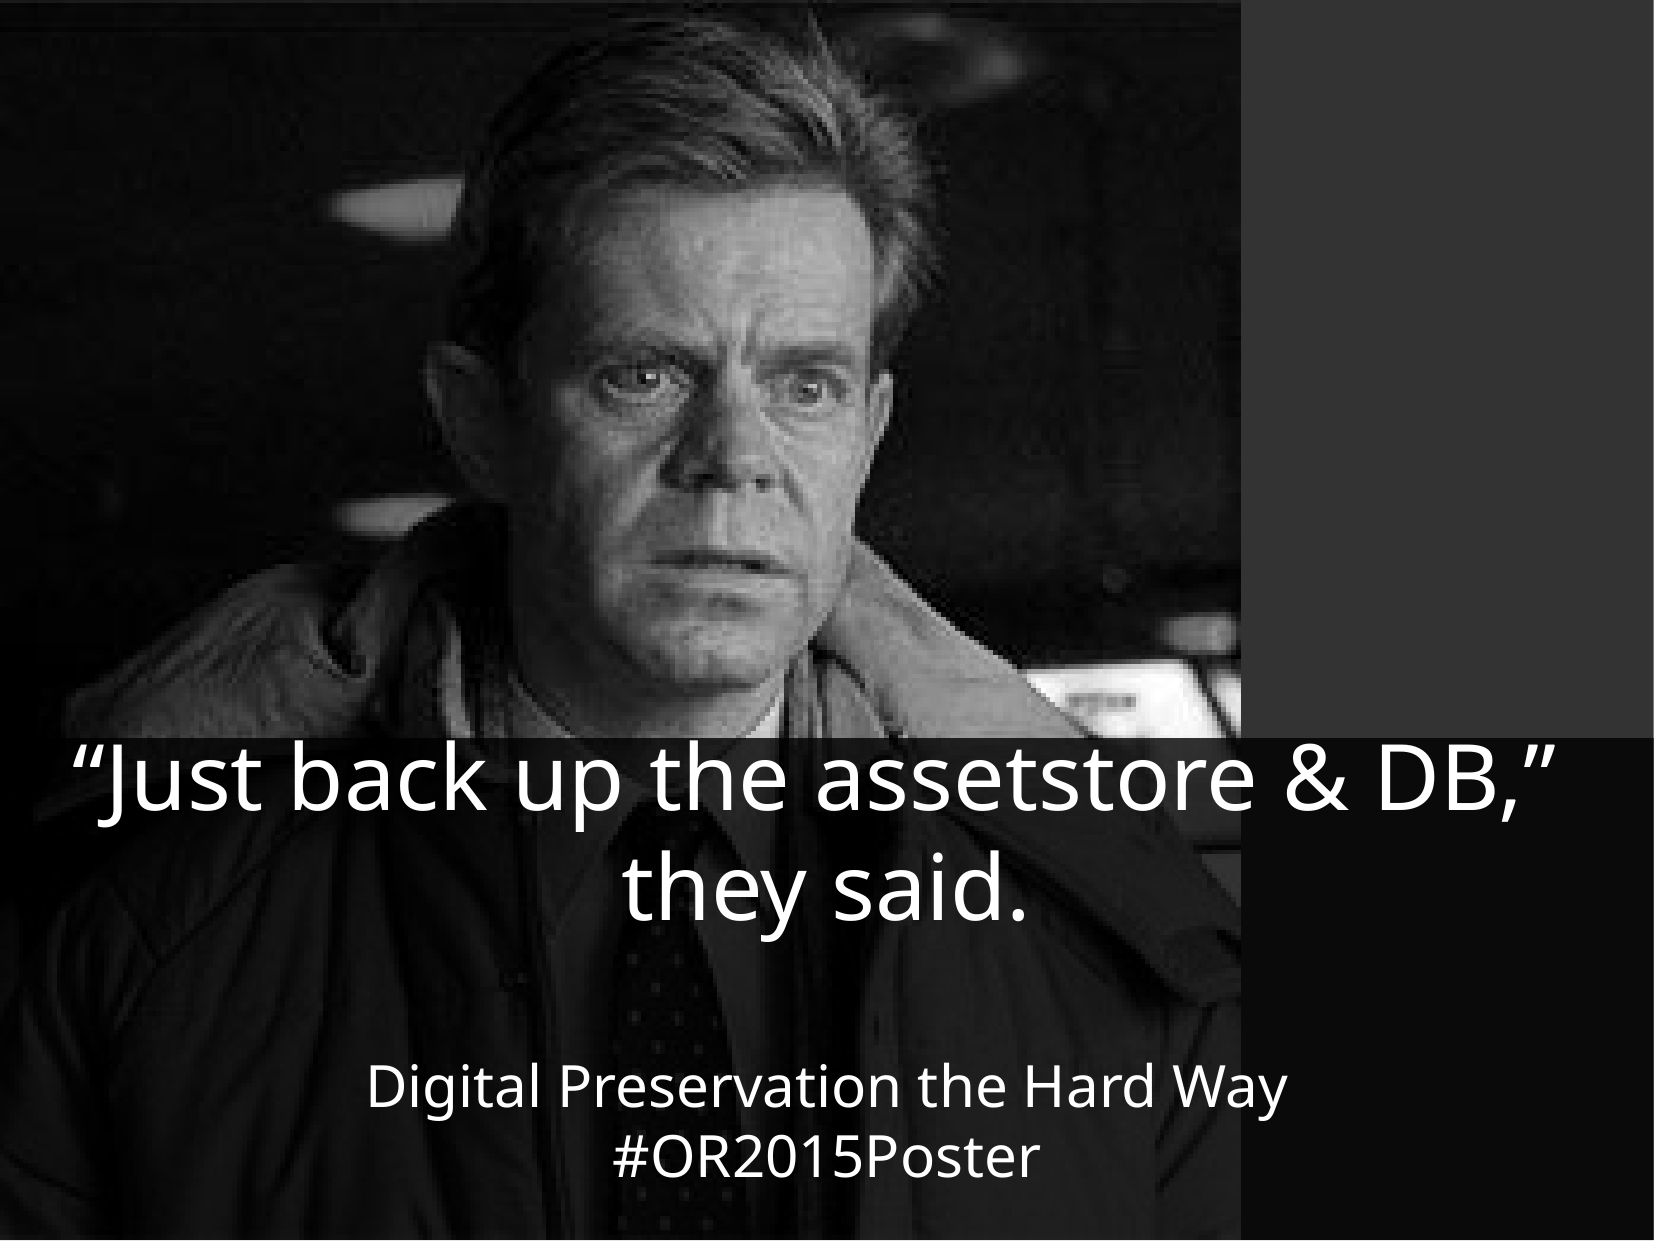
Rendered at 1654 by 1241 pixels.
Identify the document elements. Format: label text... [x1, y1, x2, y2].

picture [0, 0, 1241, 738]
text_box “Just back up the assetstore & DB,” they said. Digital Preservation the Hard Way #OR2015Poster [0, 738, 1654, 1241]
